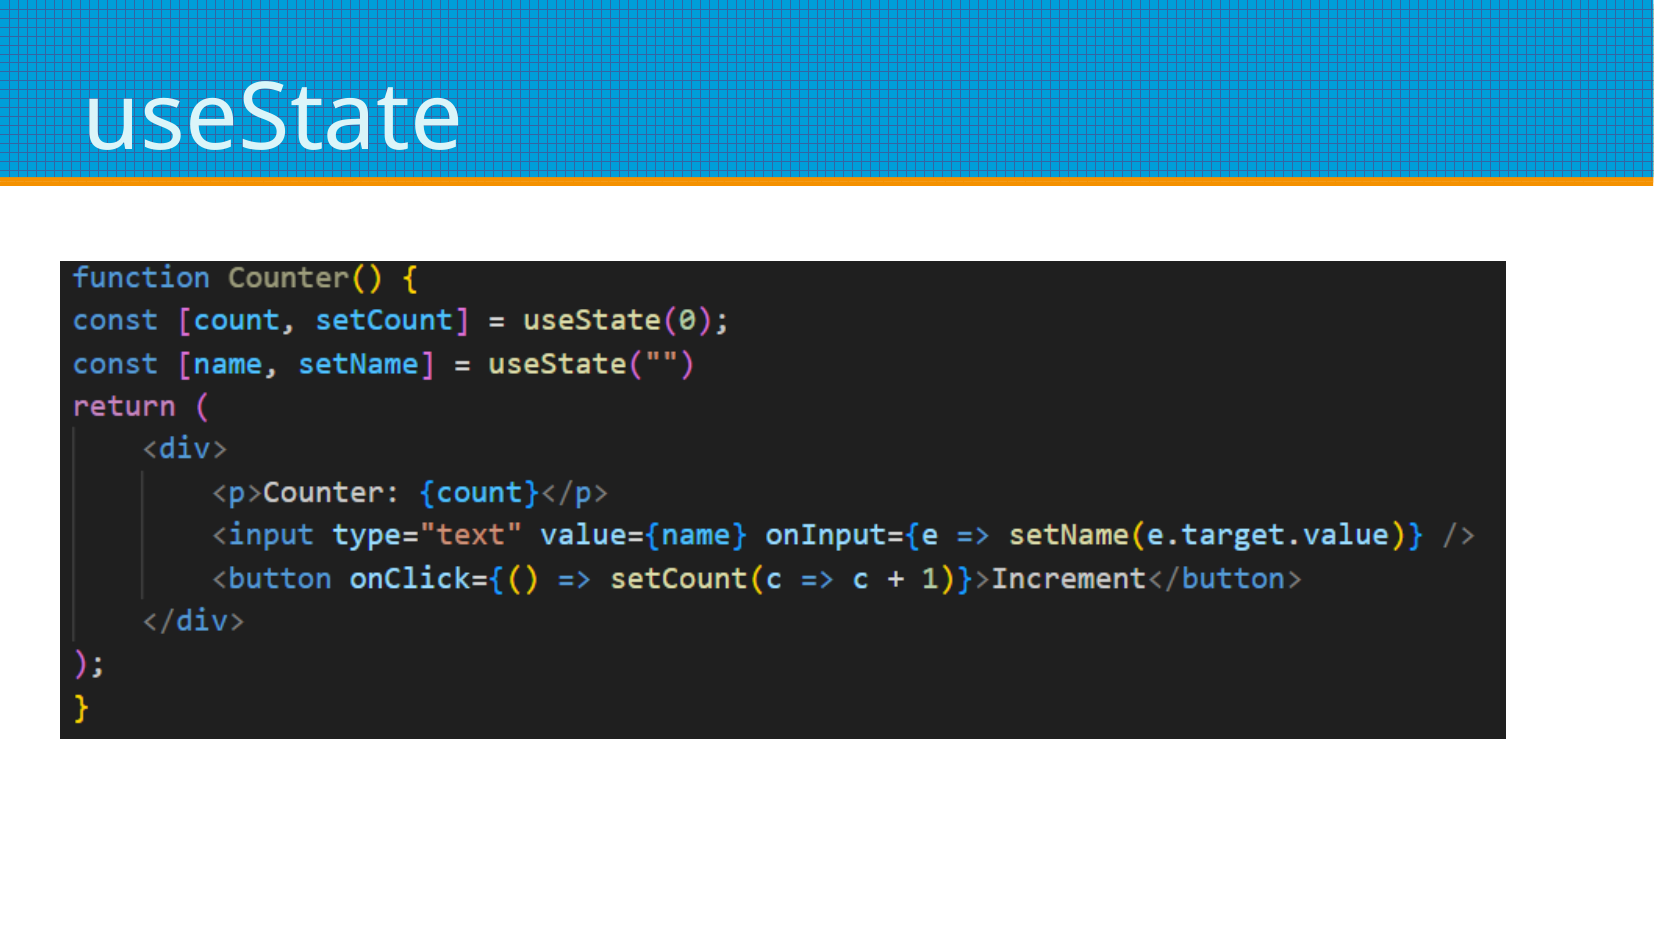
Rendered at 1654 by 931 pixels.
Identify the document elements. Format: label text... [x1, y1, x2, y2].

picture [60, 261, 1506, 739]
title useState [82, 14, 1571, 178]
